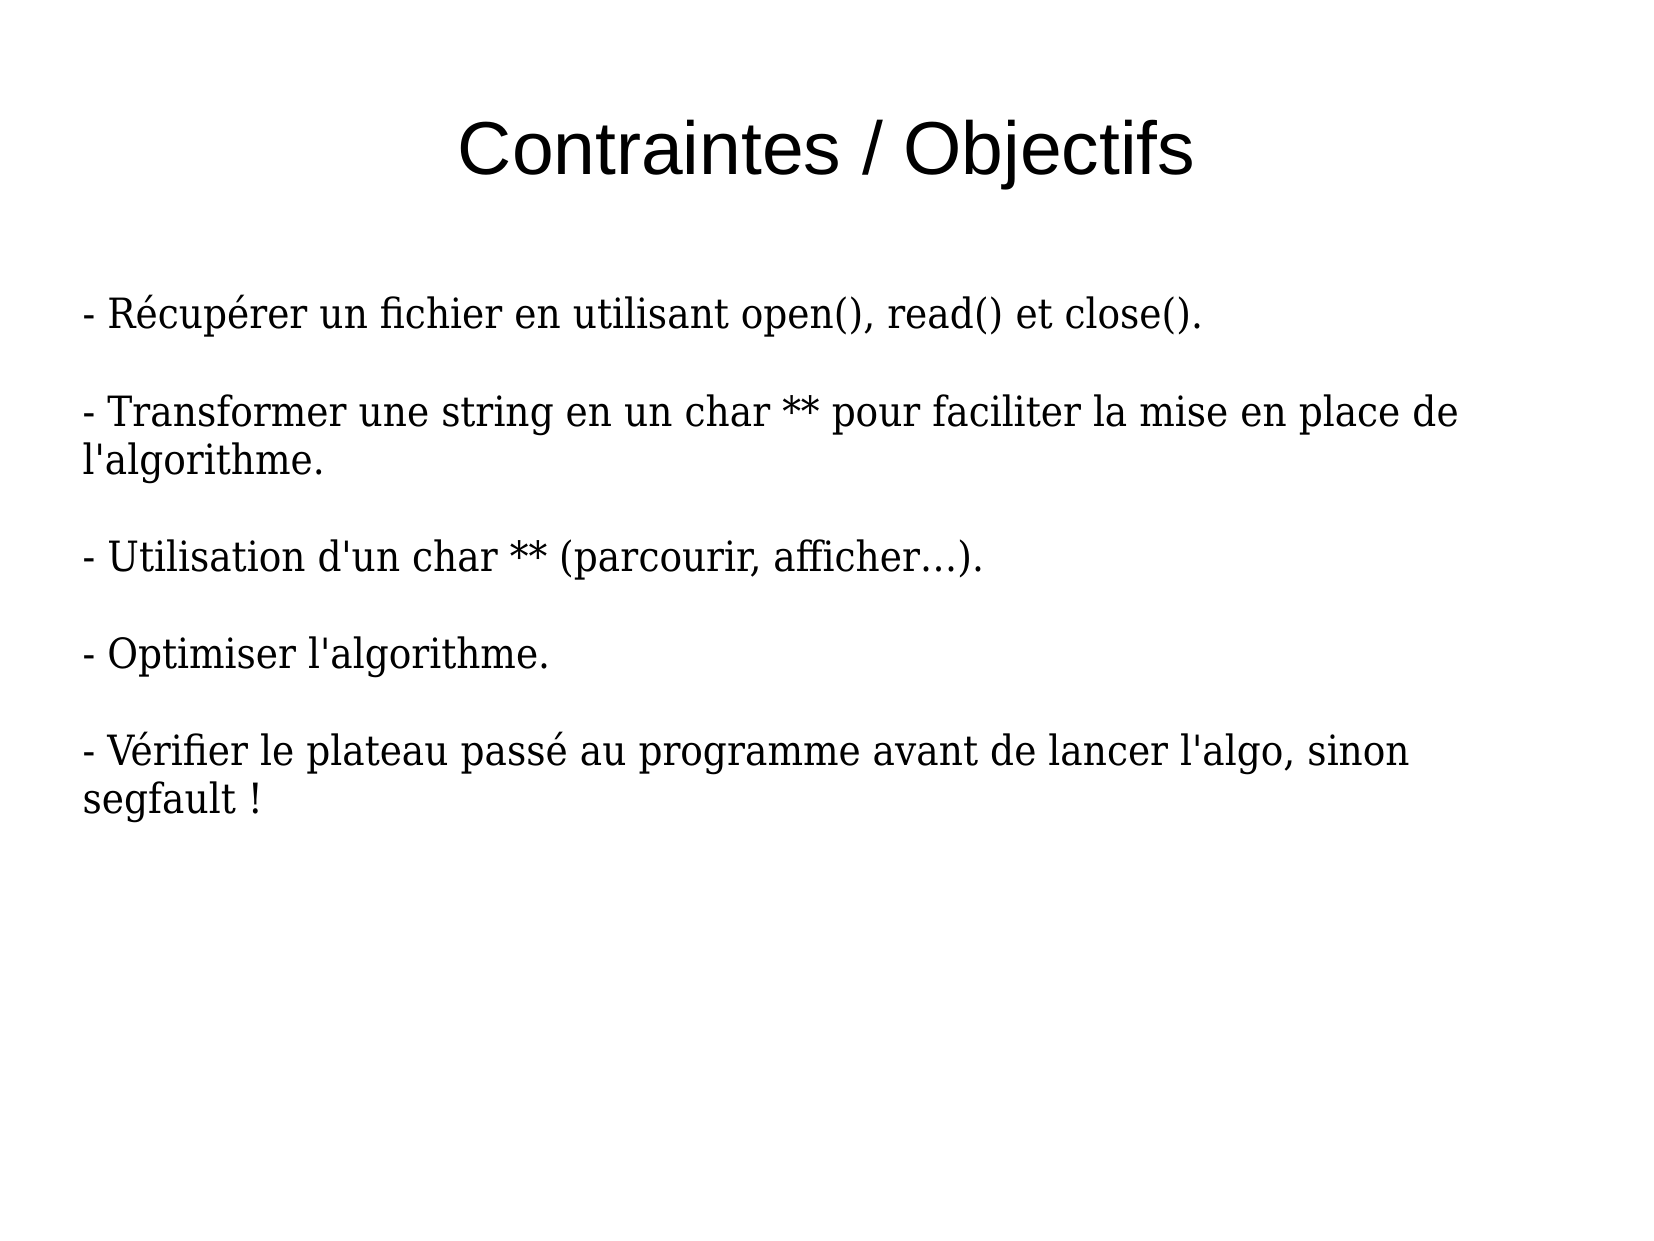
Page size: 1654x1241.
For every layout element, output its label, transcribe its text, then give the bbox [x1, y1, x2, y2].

text_box - Récupérer un fichier en utilisant open(), read() et close(). - Transformer une string en un char ** pour faciliter la mise en place de l'algorithme. - Utilisation d'un char ** (parcourir, afficher…). - Optimiser l'algorithme. - Vérifier le plateau passé au programme avant de lancer l'algo, sinon segfault ! [82, 290, 1571, 1010]
title Contraintes / Objectifs [82, 45, 1571, 253]
